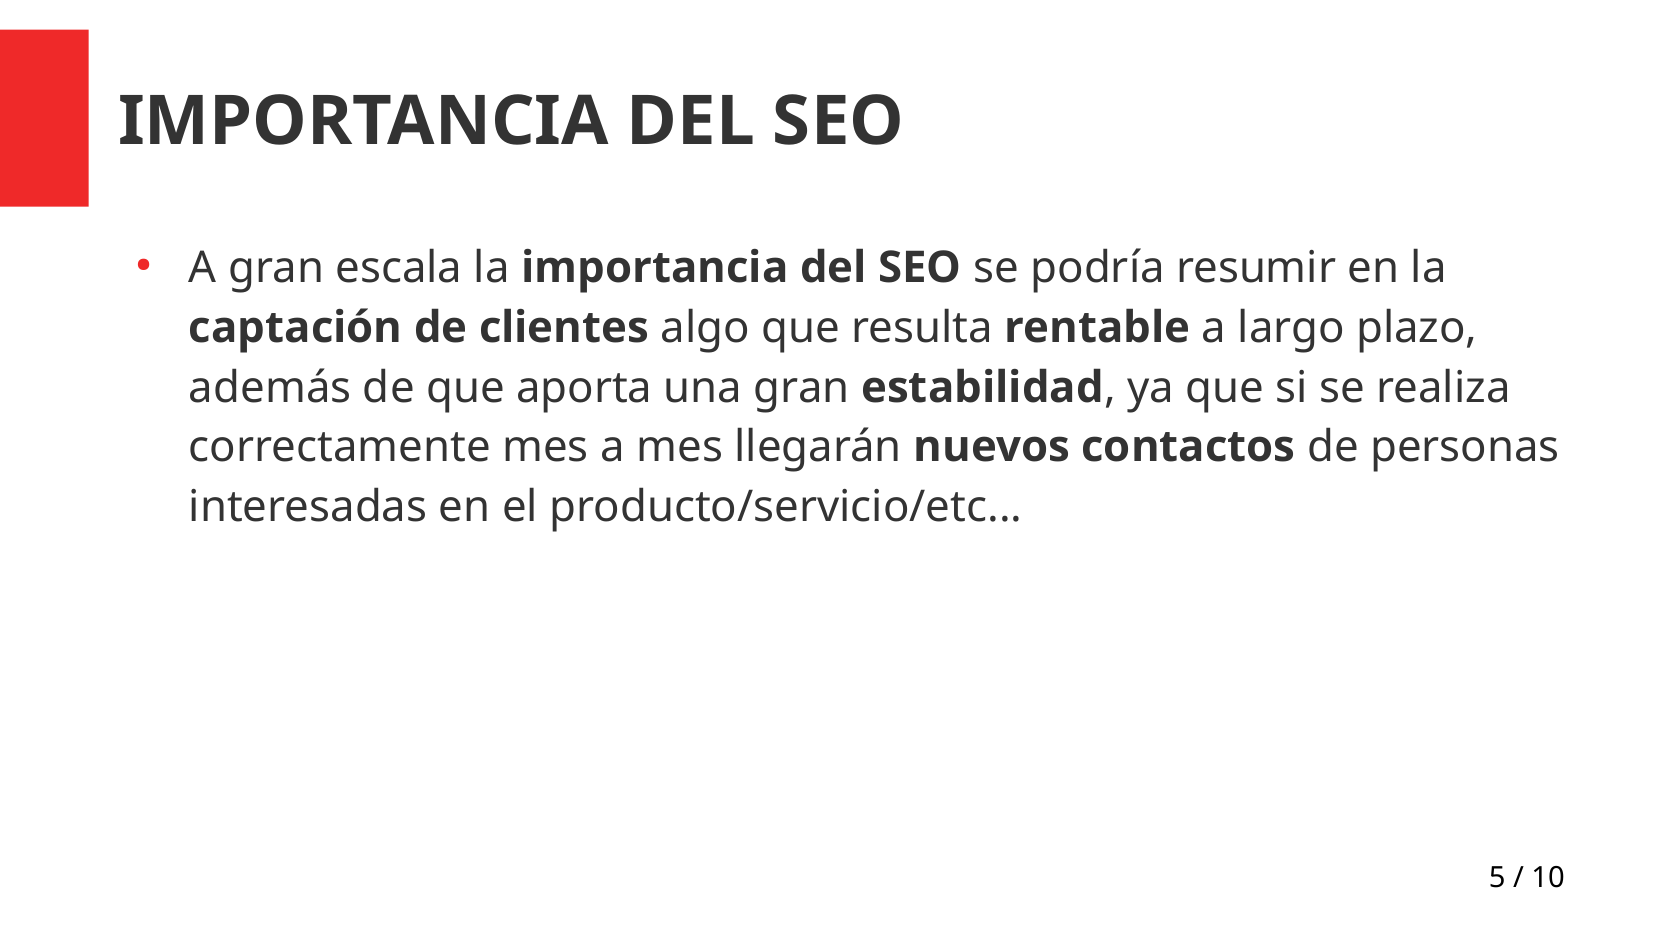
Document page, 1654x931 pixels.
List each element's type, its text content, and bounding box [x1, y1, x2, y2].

title IMPORTANCIA DEL SEO [118, 29, 1595, 207]
list A gran escala la importancia del SEO se podría resumir en la captación de clientes algo que resulta rentable a largo plazo, además de que aporta una gran estabilidad, ya que si se realiza correctamente mes a mes llegarán nuevos contactos de personas interesadas en el producto/servicio/etc... [118, 236, 1595, 798]
